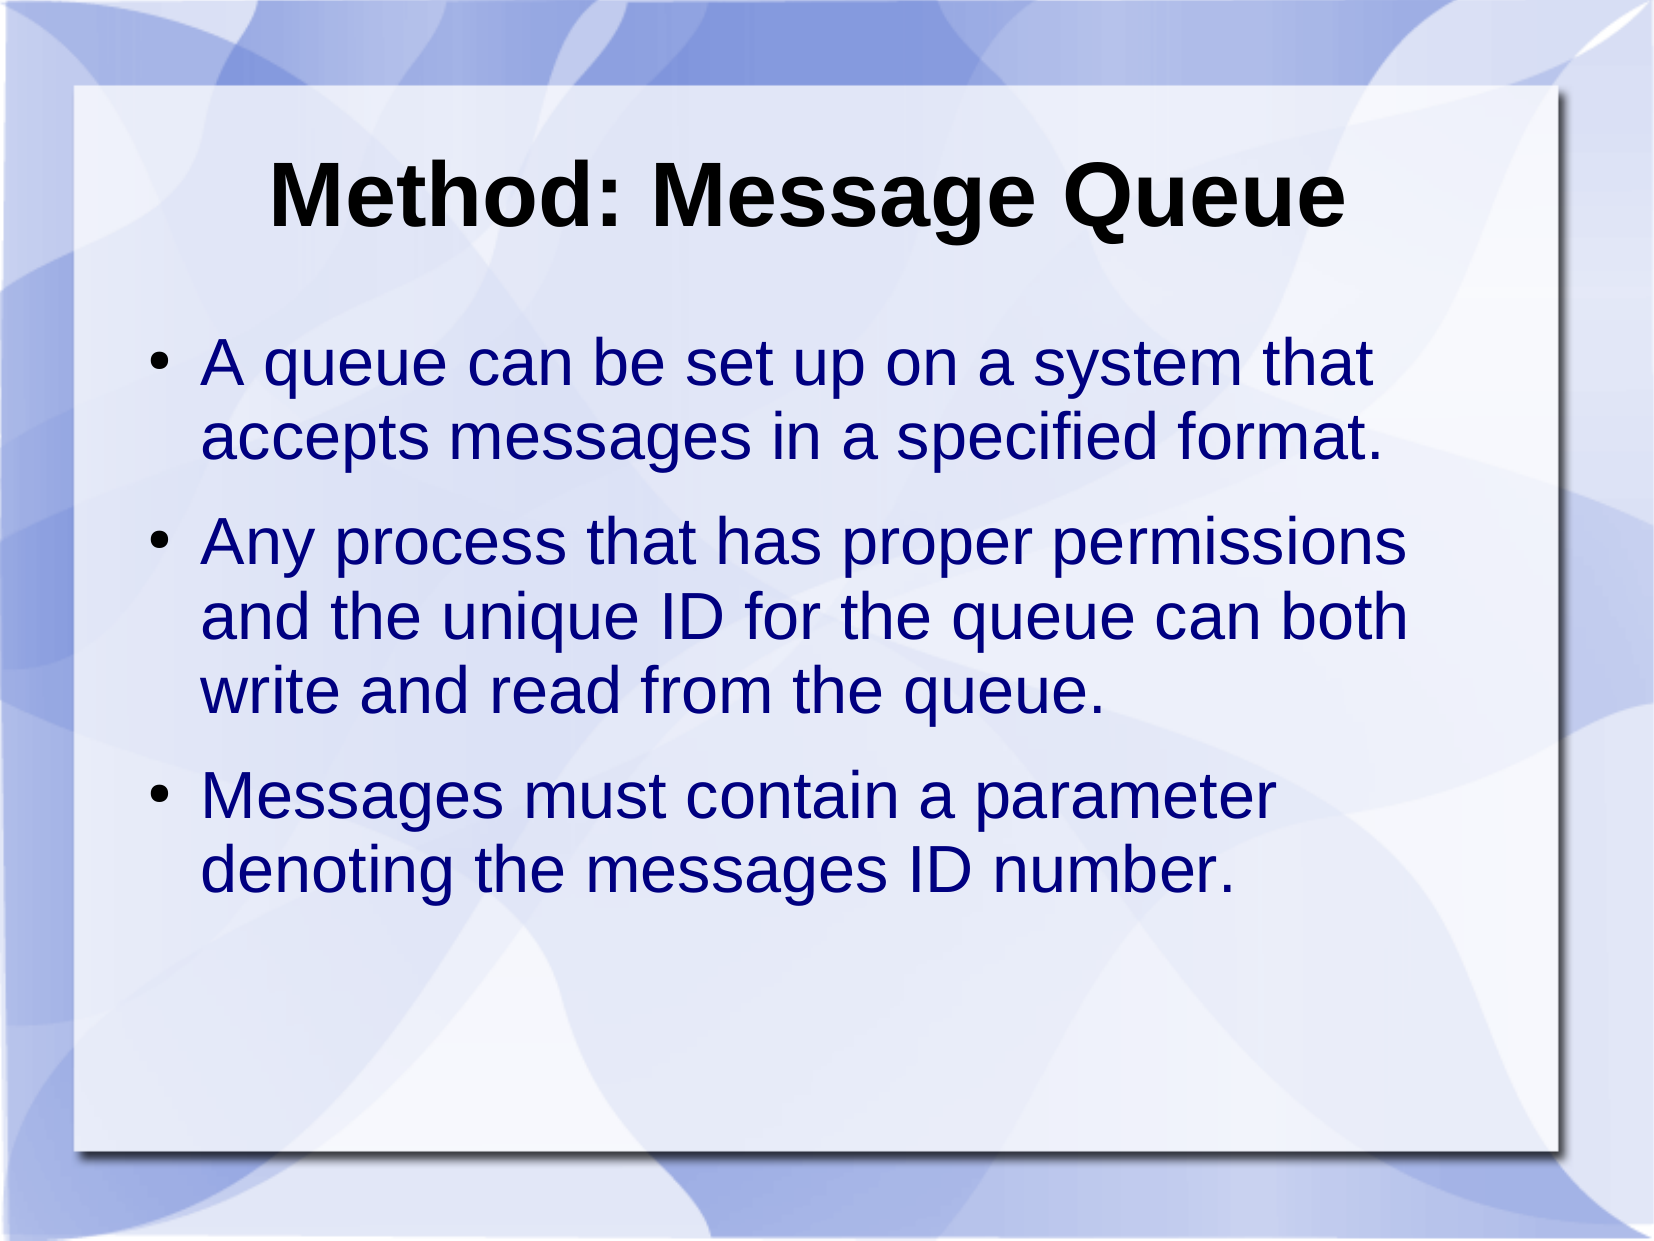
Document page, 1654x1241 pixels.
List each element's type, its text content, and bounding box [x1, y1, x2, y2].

title Method: Message Queue [82, 98, 1536, 291]
picture [0, 0, 1654, 1241]
list A queue can be set up on a system that accepts messages in a specified format. Any process that has proper permissions and the unique ID for the queue can both write and read from the queue. Messages must contain a parameter denoting the messages ID number. [129, 324, 1489, 960]
